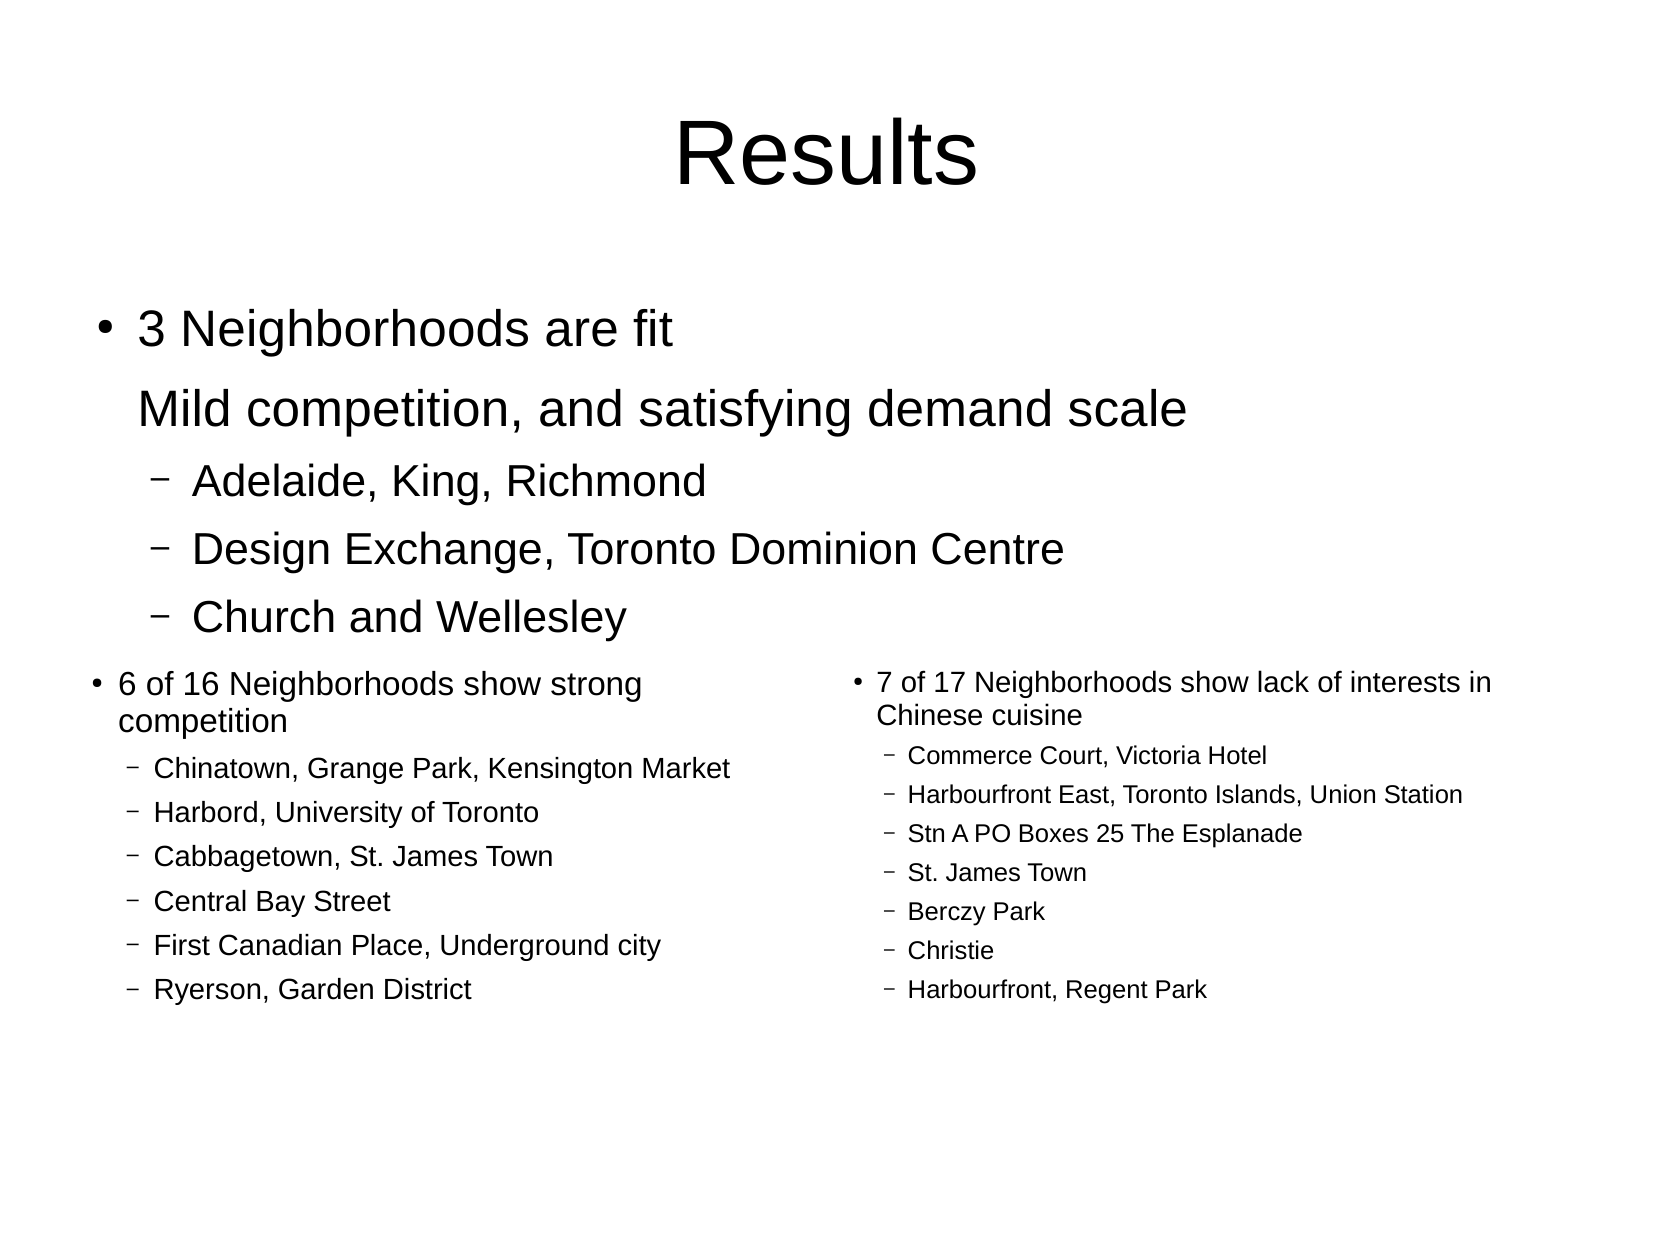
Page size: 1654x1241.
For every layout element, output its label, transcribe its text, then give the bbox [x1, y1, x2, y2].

list 6 of 16 Neighborhoods show strong competition Chinatown, Grange Park, Kensington Market Harbord, University of Toronto Cabbagetown, St. James Town Central Bay Street First Canadian Place, Underground city Ryerson, Garden District [82, 665, 809, 1009]
title Results [82, 49, 1571, 257]
list 7 of 17 Neighborhoods show lack of interests in Chinese cuisine Commerce Court, Victoria Hotel Harbourfront East, Toronto Islands, Union Station Stn A PO Boxes 25 The Esplanade St. James Town Berczy Park Christie Harbourfront, Regent Park [845, 665, 1572, 1009]
list 3 Neighborhoods are fit Mild competition, and satisfying demand scale Adelaide, King, Richmond Design Exchange, Toronto Dominion Centre Church and Wellesley [82, 300, 1571, 644]
